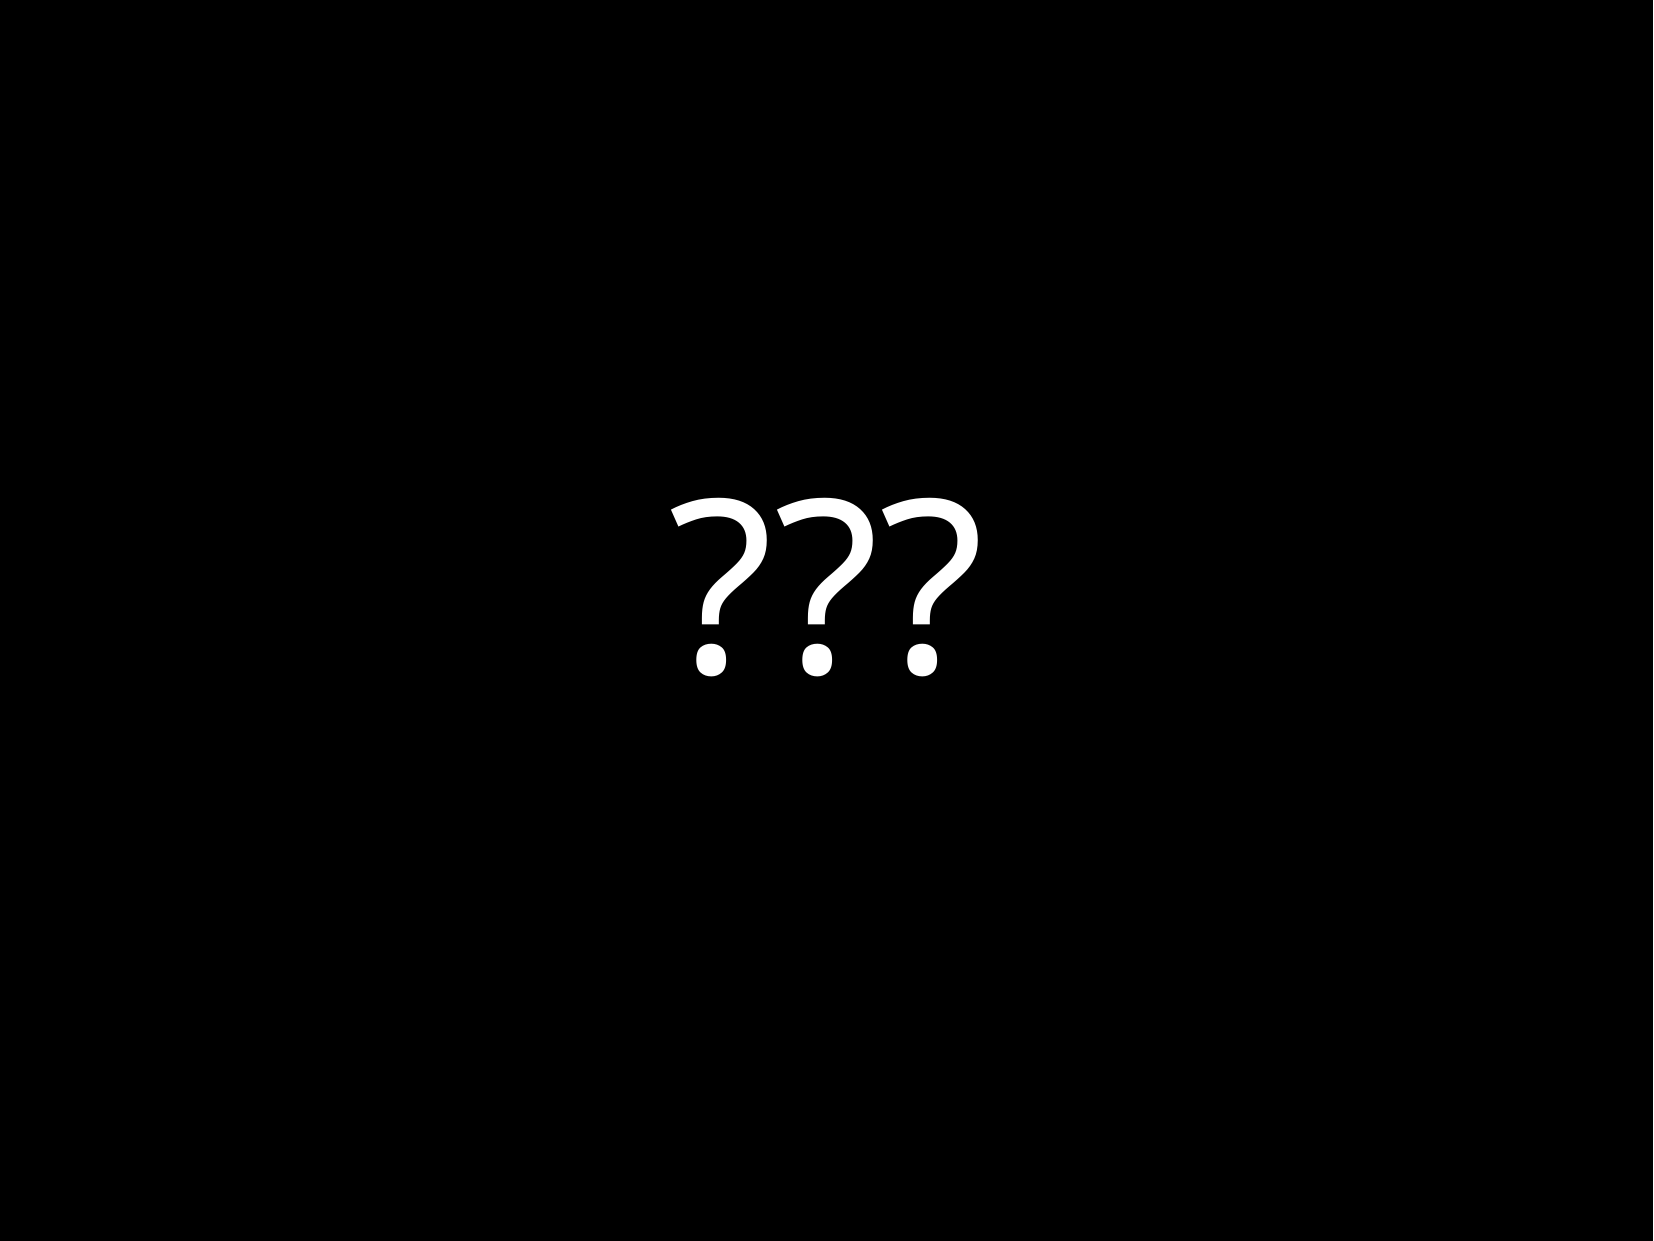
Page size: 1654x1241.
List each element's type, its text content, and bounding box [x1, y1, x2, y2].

text_box ??? [82, 56, 1571, 1102]
